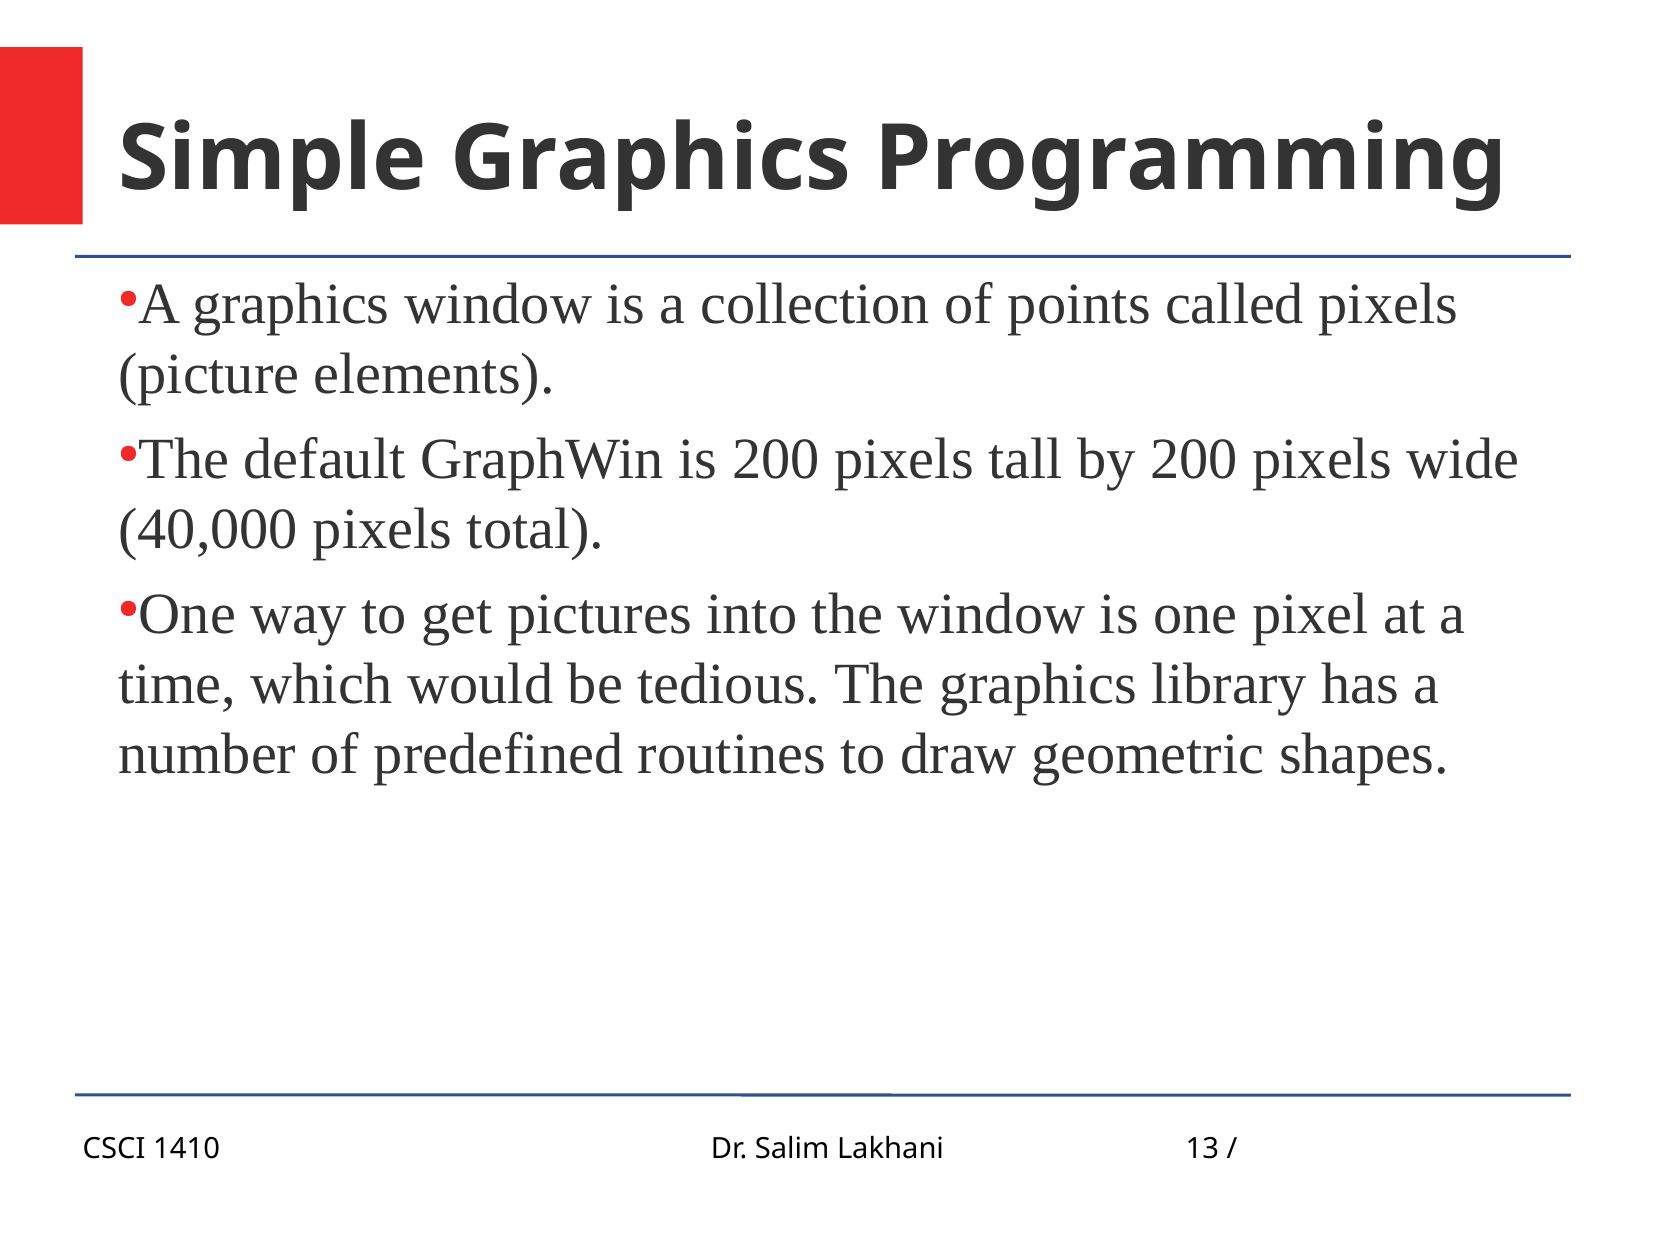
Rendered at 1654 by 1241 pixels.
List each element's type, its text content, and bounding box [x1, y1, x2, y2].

text_box CSCI 1410 [82, 1129, 468, 1216]
text_box / [1185, 1129, 1571, 1216]
list A graphics window is a collection of points called pixels (picture elements). The default GraphWin is 200 pixels tall by 200 pixels wide (40,000 pixels total). One way to get pictures into the window is one pixel at a time, which would be tedious. The graphics library has a number of predefined routines to draw geometric shapes. [118, 265, 1536, 1081]
text_box Dr. Salim Lakhani [565, 1129, 1090, 1216]
title Simple Graphics Programming [118, 49, 1571, 257]
